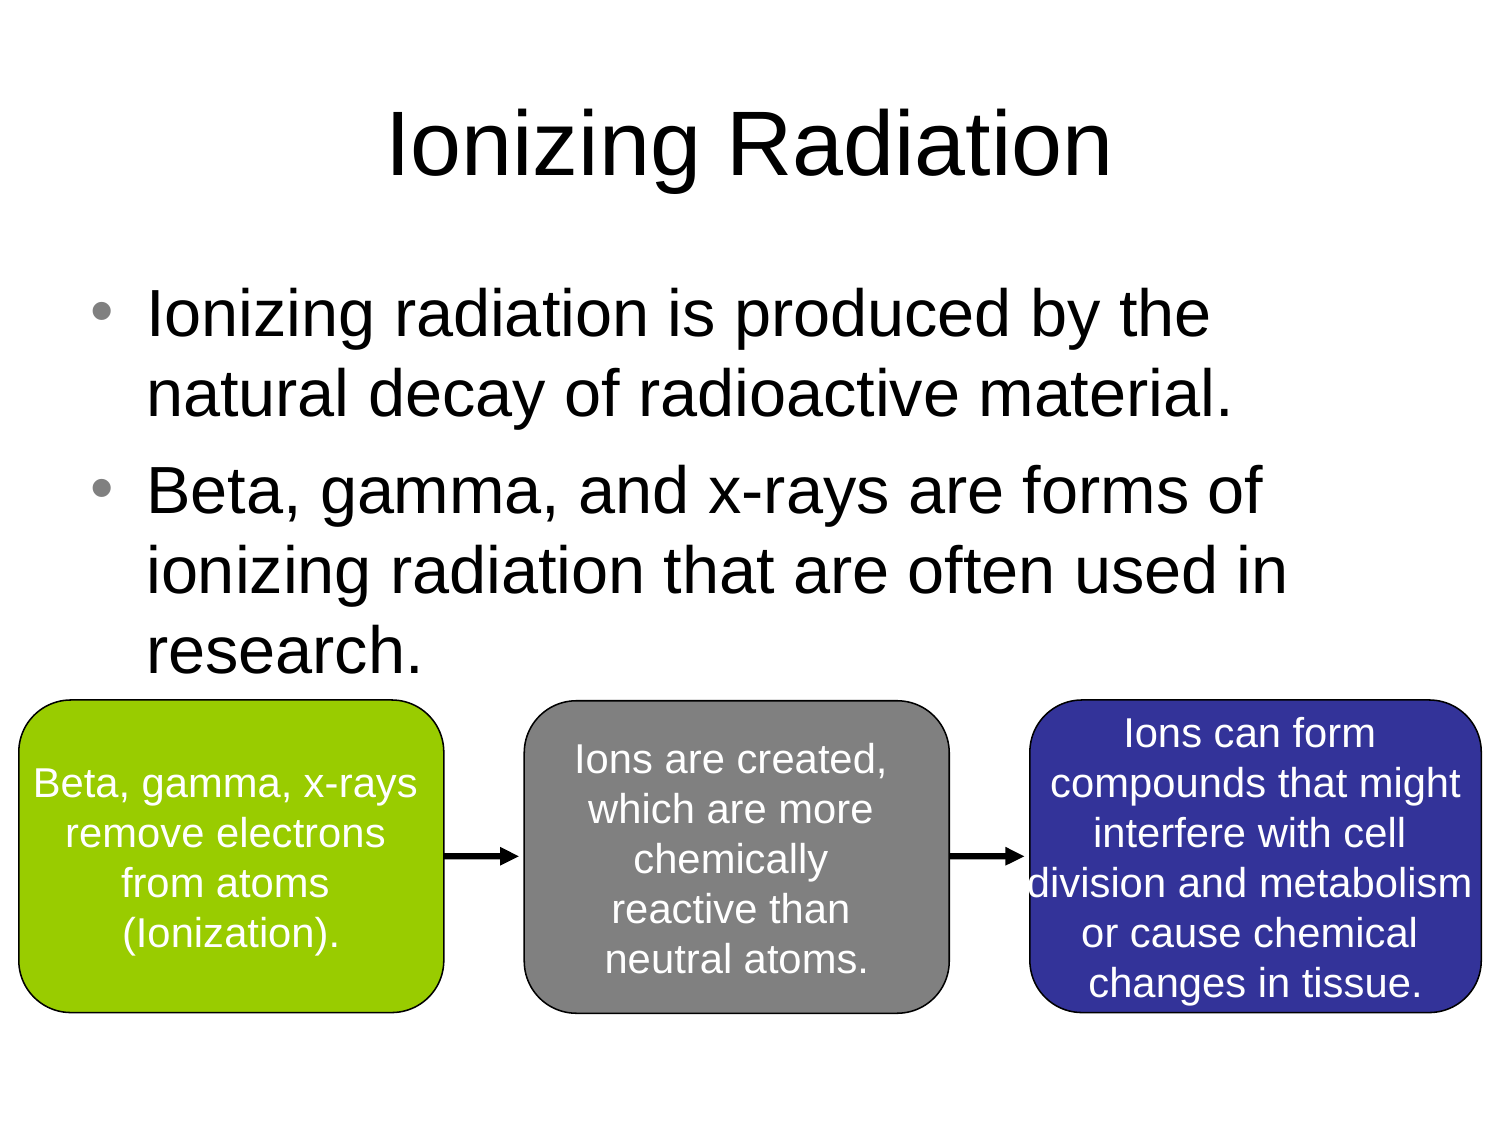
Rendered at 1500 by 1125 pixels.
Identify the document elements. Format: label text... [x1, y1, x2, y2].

text_box Ions are created, which are more chemically reactive than neutral atoms. [524, 700, 950, 1014]
text_box Beta, gamma, x-rays remove electrons from atoms (Ionization). [18, 699, 444, 1013]
text_box Ions can form compounds that might interfere with cell division and metabolism or cause chemical changes in tissue. [1029, 699, 1482, 1013]
list Ionizing radiation is produced by the natural decay of radioactive material. Beta, gamma, and x-rays are forms of ionizing radiation that are often used in research. [75, 262, 1426, 1005]
title Ionizing Radiation [75, 45, 1426, 233]
